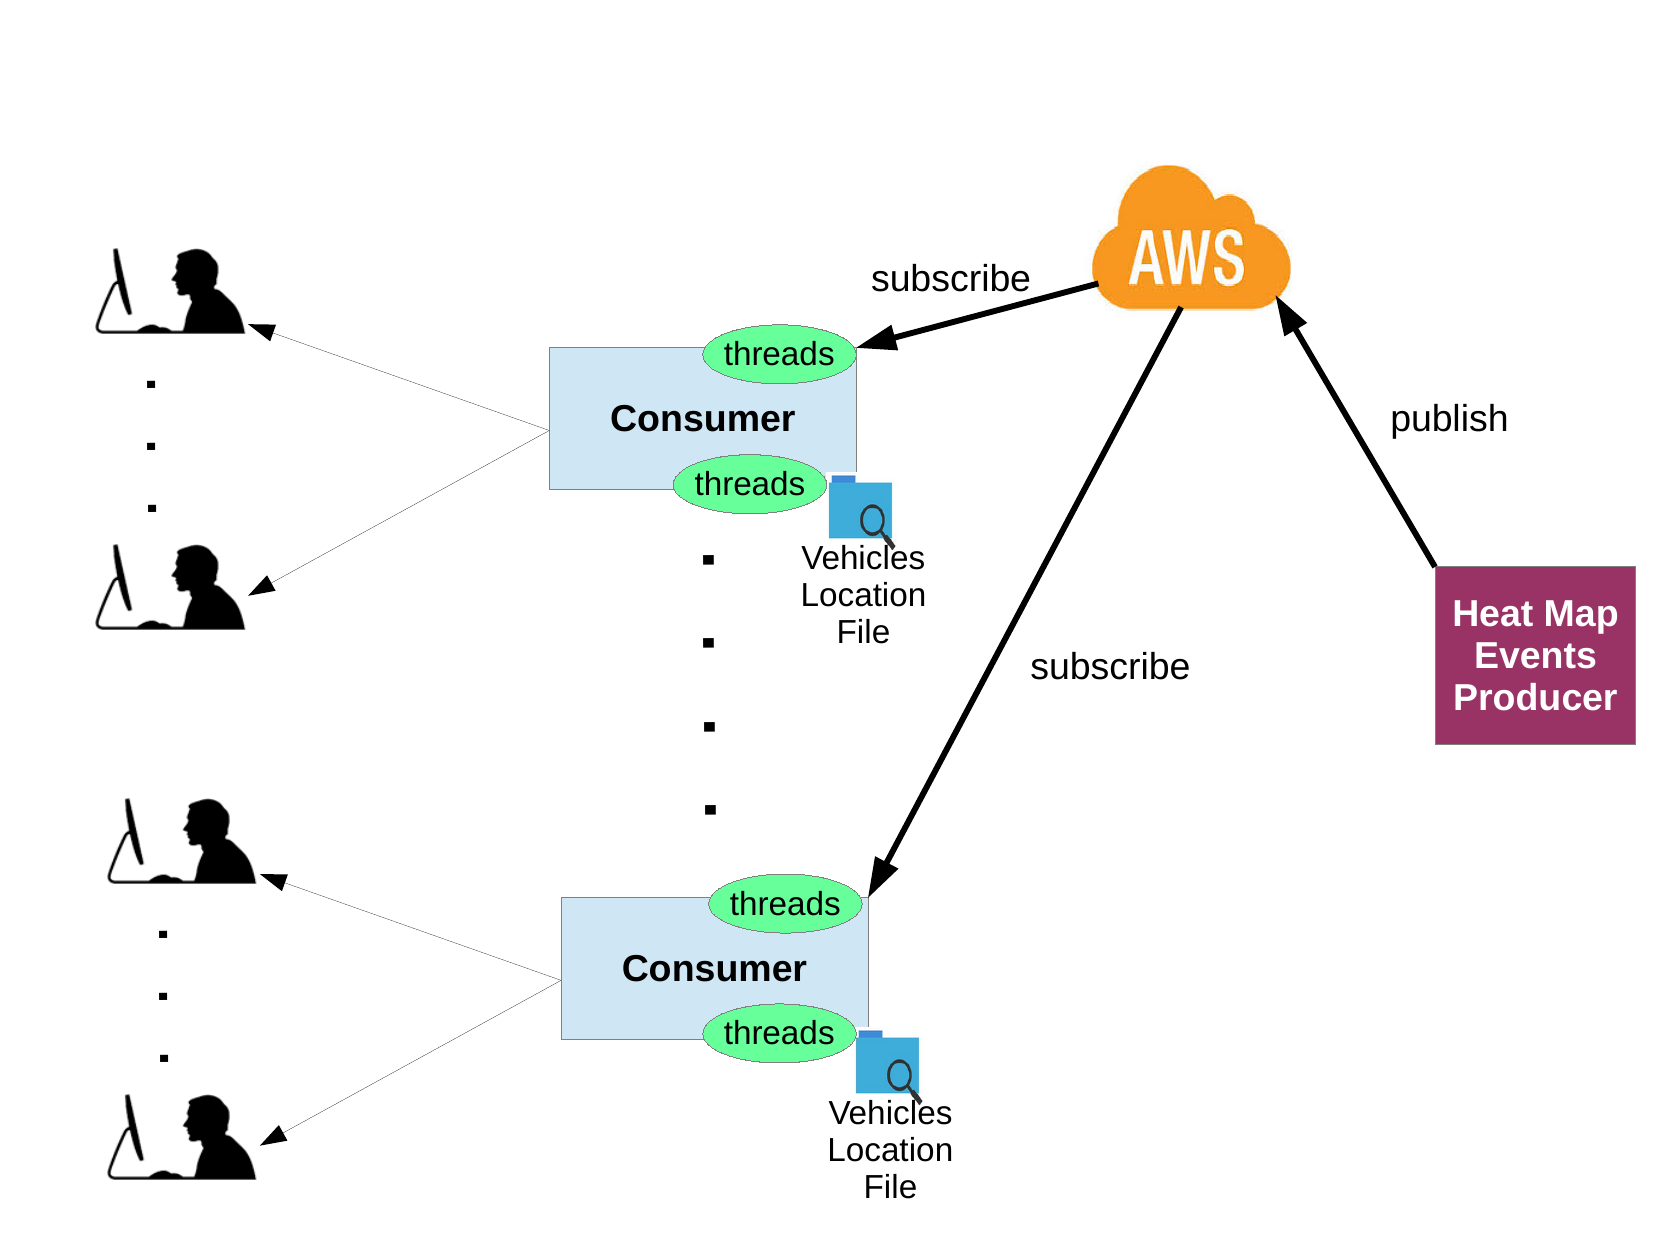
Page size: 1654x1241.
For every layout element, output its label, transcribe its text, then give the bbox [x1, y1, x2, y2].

picture [853, 1027, 925, 1087]
text_box Heat Map Events Producer [1435, 566, 1636, 745]
text_box . . . [106, 909, 236, 1088]
text_box . . . . [672, 531, 804, 840]
picture [1081, 129, 1300, 385]
text_box Consumer [561, 897, 869, 1040]
picture [826, 472, 898, 532]
picture [94, 543, 249, 632]
text_box Vehicles Location File [785, 532, 942, 659]
text_box threads [702, 1003, 857, 1063]
text_box Consumer [549, 347, 857, 490]
picture [94, 247, 249, 336]
text_box subscribe [1015, 637, 1206, 695]
text_box Vehicles Location File [812, 1087, 969, 1214]
text_box threads [702, 324, 857, 384]
text_box subscribe [856, 250, 1046, 308]
text_box publish [1375, 389, 1524, 447]
picture [106, 797, 260, 886]
text_box . . . [94, 359, 224, 538]
text_box threads [673, 454, 827, 514]
picture [106, 1093, 260, 1182]
text_box threads [708, 874, 863, 934]
